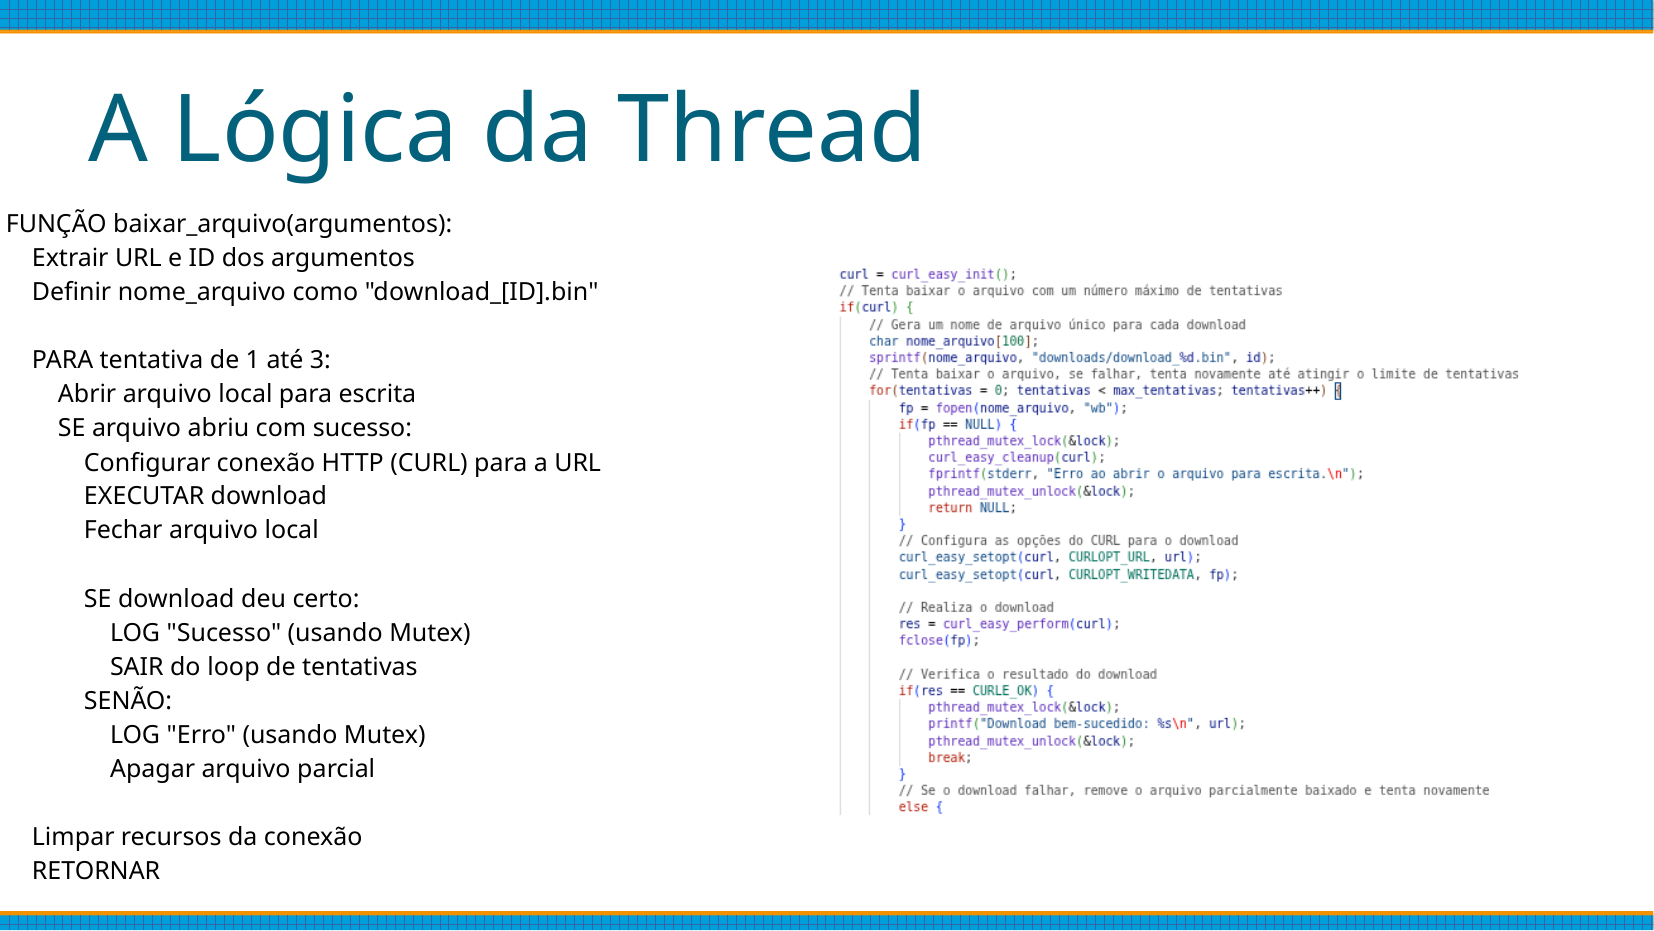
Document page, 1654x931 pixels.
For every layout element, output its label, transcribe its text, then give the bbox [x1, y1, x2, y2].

text_box FUNÇÃO baixar_arquivo(argumentos): Extrair URL e ID dos argumentos Definir nome_arquivo como "download_[ID].bin" PARA tentativa de 1 até 3: Abrir arquivo local para escrita SE arquivo abriu com sucesso: Configurar conexão HTTP (CURL) para a URL EXECUTAR download Fechar arquivo local SE download deu certo: LOG "Sucesso" (usando Mutex) SAIR do loop de tentativas SENÃO: LOG "Erro" (usando Mutex) Apagar arquivo parcial Limpar recursos da conexão RETORNAR [0, 177, 846, 916]
title A Lógica da Thread [88, 44, 1565, 207]
picture [846, 265, 1547, 816]
